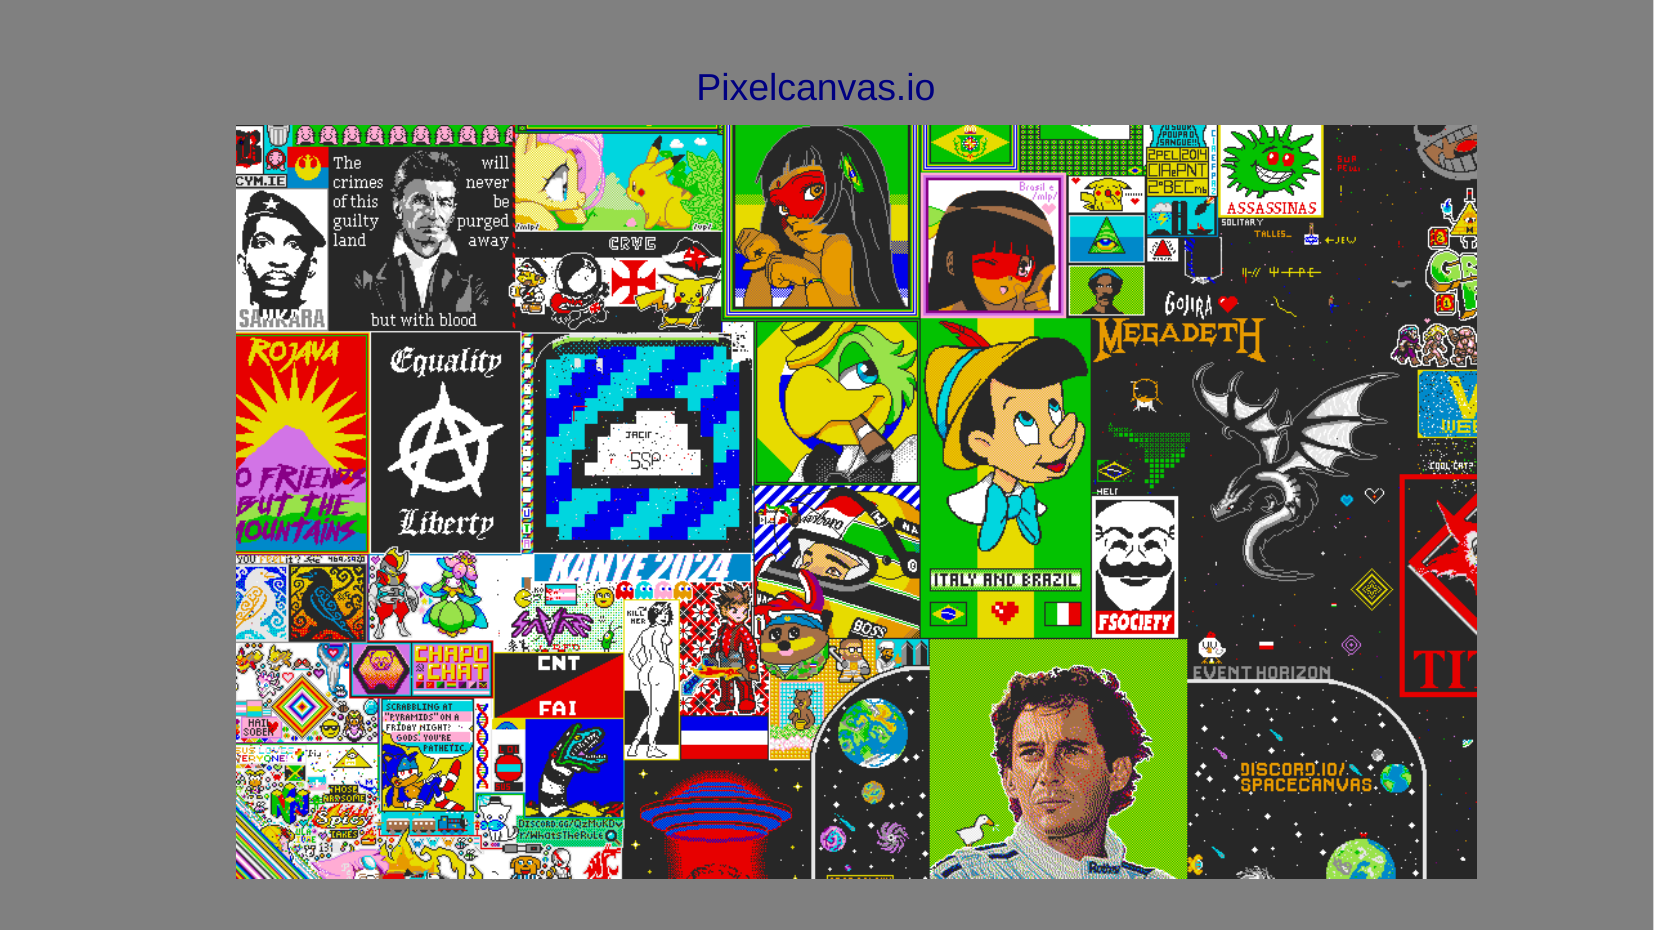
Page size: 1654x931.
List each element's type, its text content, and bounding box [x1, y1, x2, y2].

picture [1442, 420, 1447, 432]
picture [236, 125, 1477, 879]
picture [1449, 377, 1477, 432]
text_box Pixelcanvas.io [681, 59, 1004, 125]
picture [236, 867, 248, 879]
